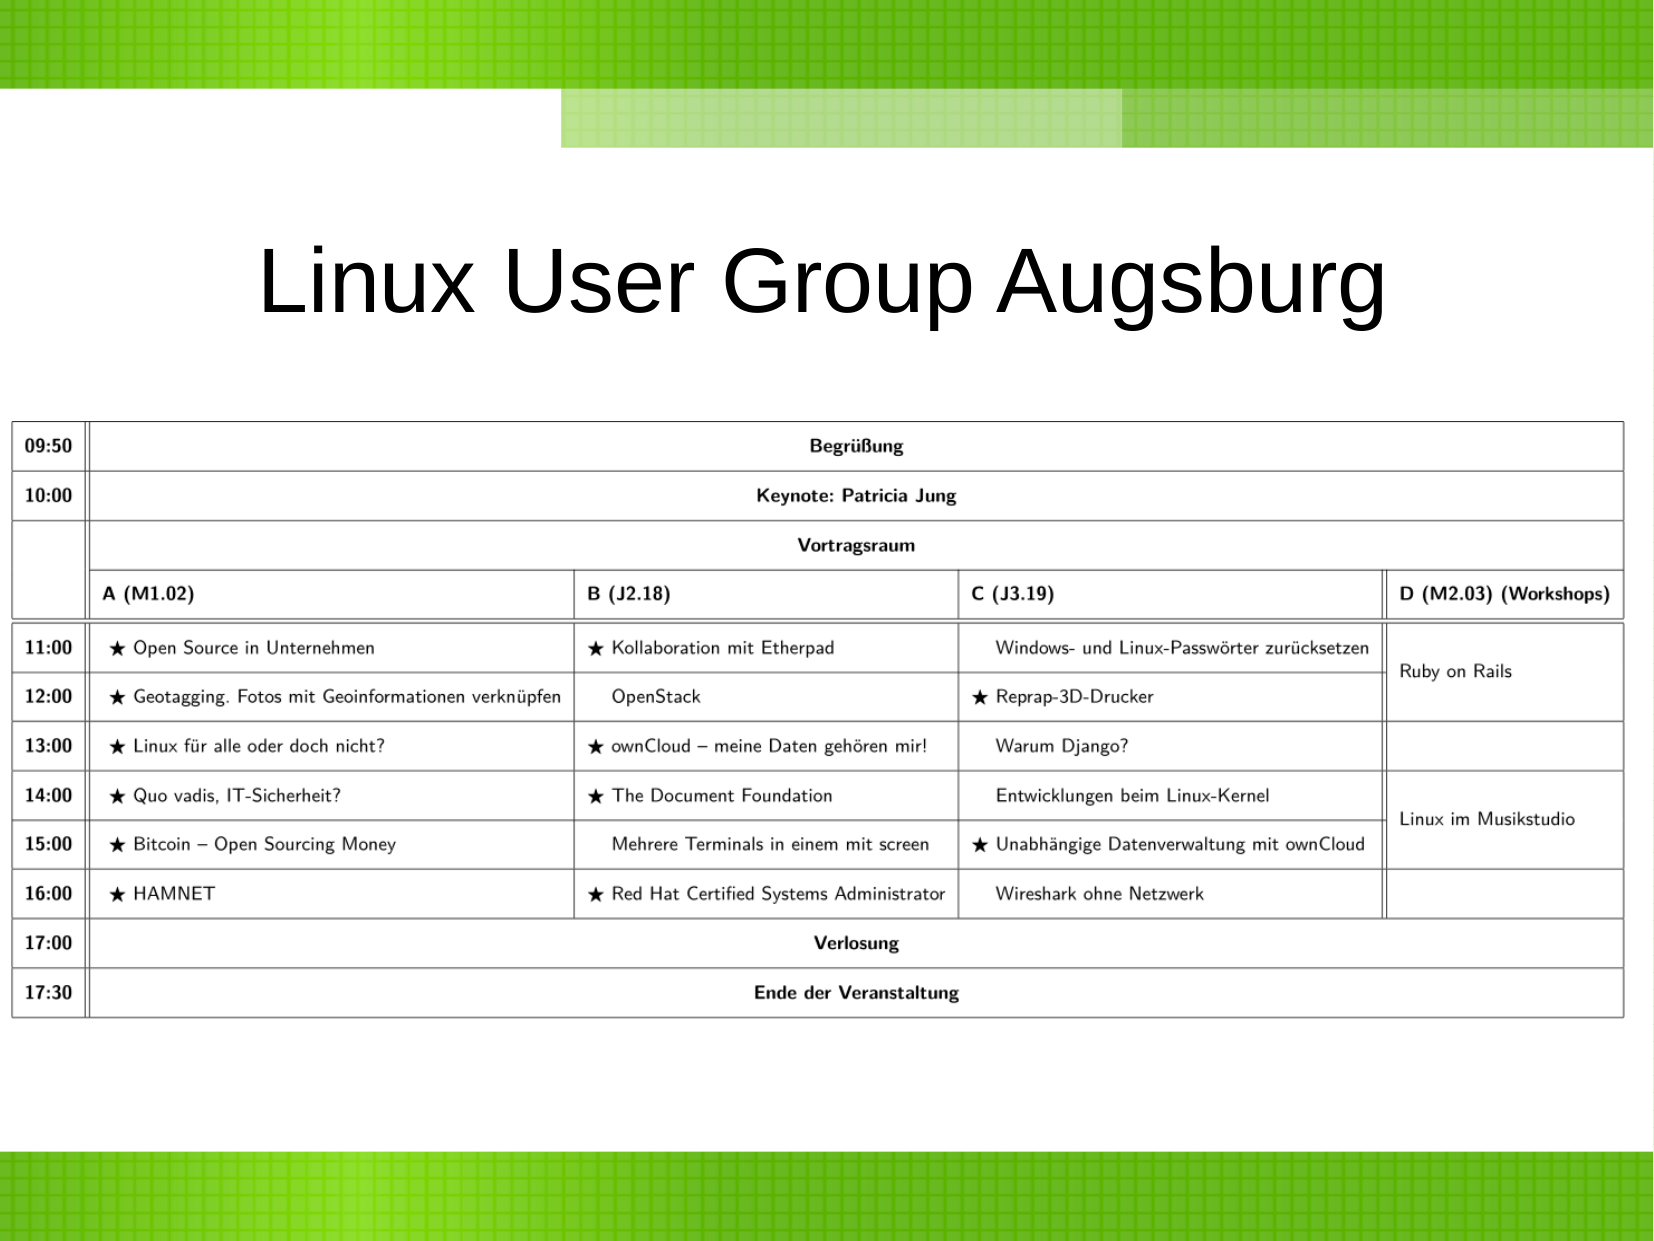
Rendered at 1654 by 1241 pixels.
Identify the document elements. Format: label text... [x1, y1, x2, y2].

title Linux User Group Augsburg [82, 177, 1565, 385]
picture [11, 421, 1625, 1019]
picture [0, 0, 1654, 1241]
